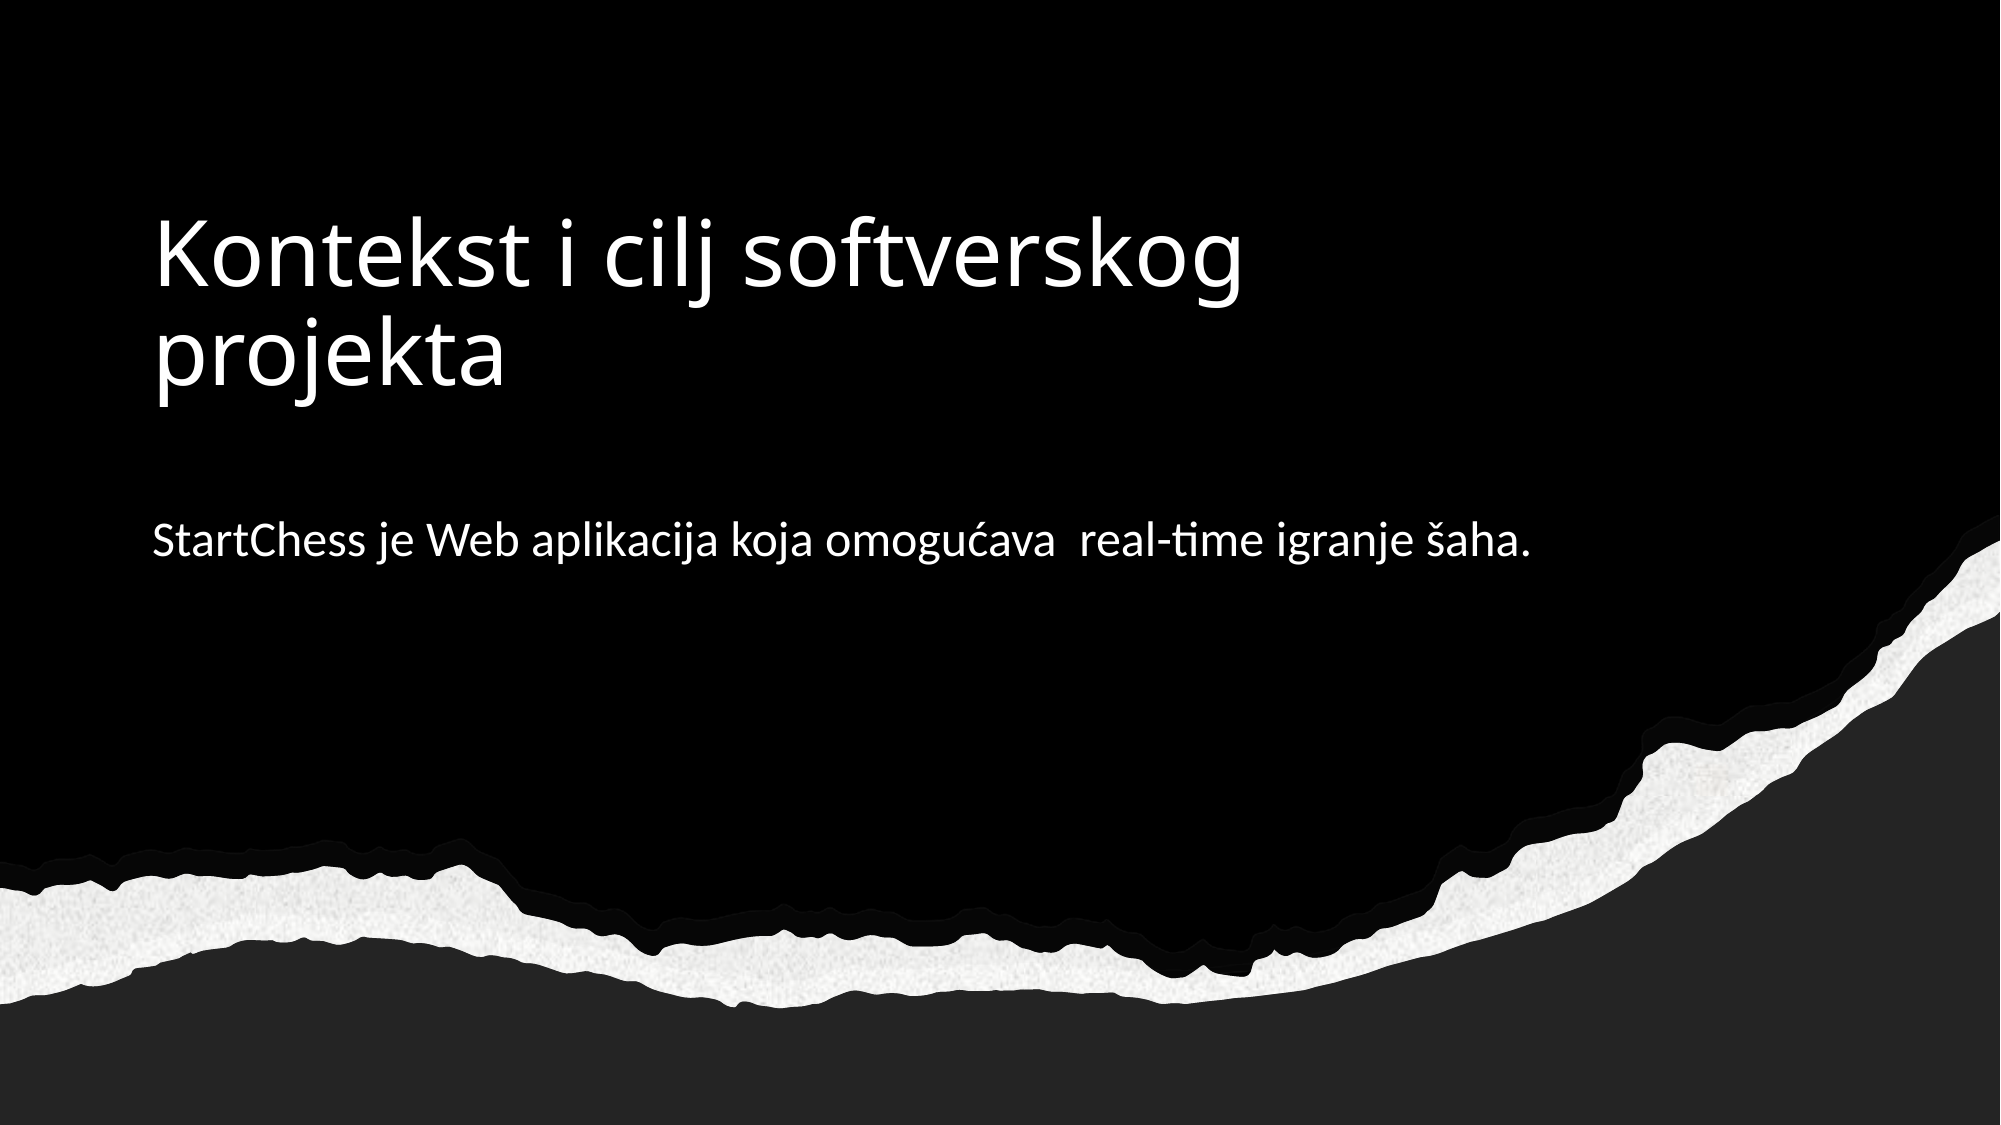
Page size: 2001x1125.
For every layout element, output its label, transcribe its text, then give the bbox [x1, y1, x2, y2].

text_box [0, 0, 2000, 1125]
title Kontekst i cilj softverskog projekta [137, 118, 1290, 413]
list StartChess je Web aplikacija koja omogućava real-time igranje šaha. [137, 505, 1697, 672]
